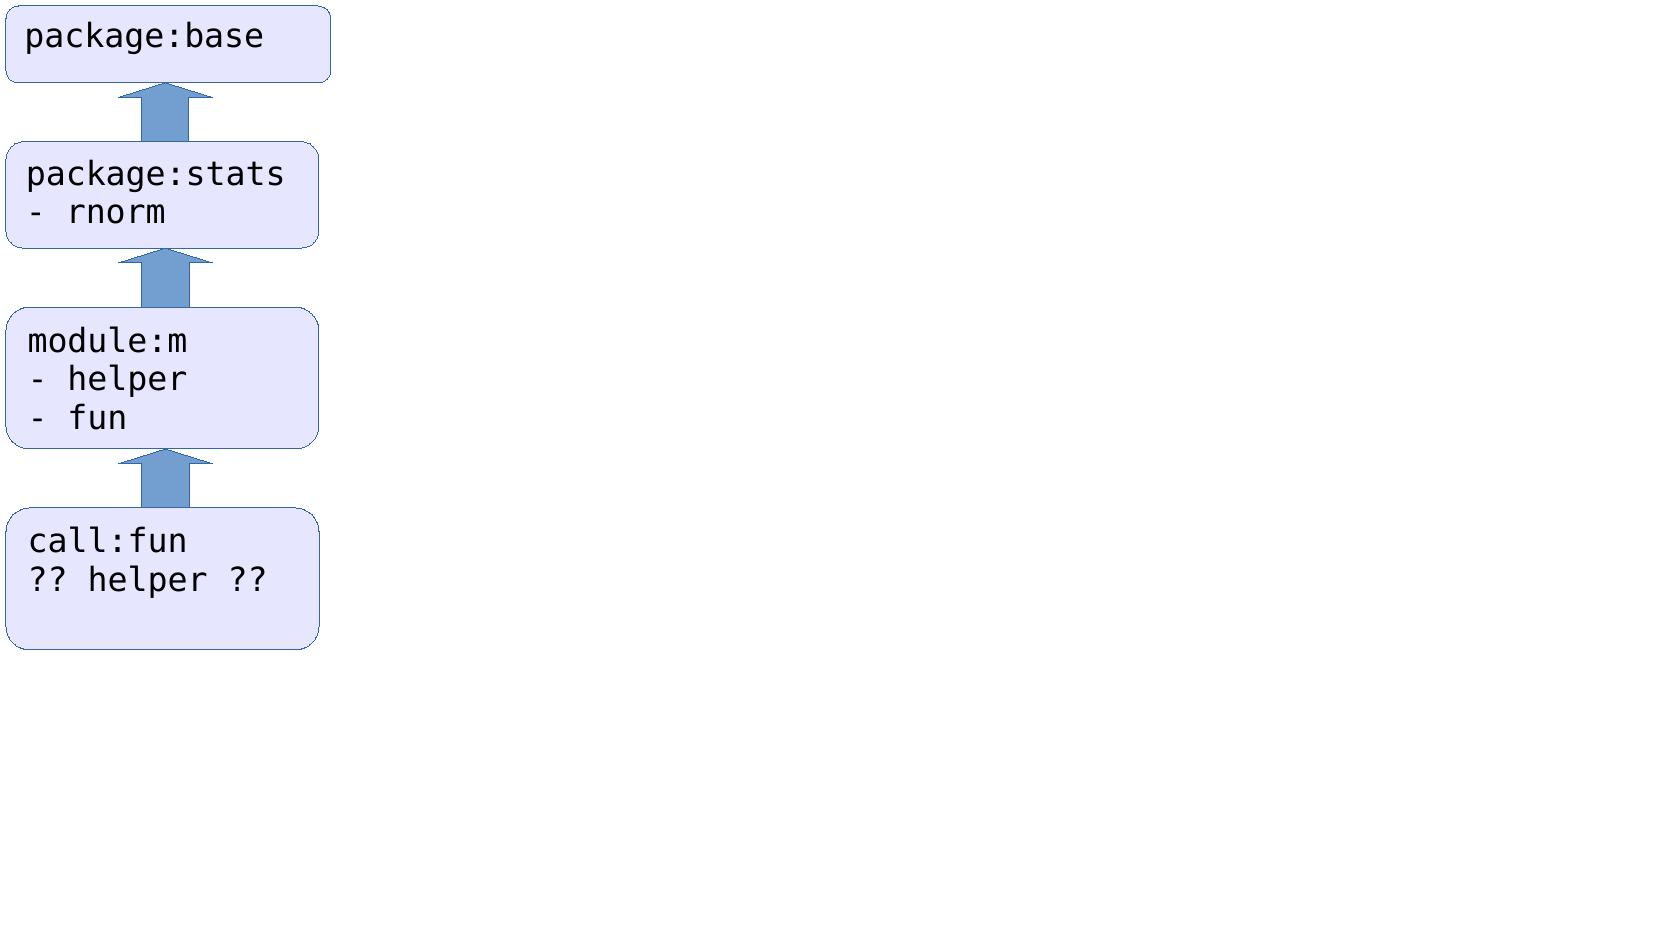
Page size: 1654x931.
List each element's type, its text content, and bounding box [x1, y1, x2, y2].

text_box package:base [5, 5, 331, 83]
text_box [118, 448, 213, 507]
text_box call:fun ?? helper ?? [5, 507, 320, 650]
text_box [118, 82, 213, 142]
text_box module:m - helper - fun [5, 307, 319, 449]
text_box package:stats - rnorm [5, 141, 319, 249]
text_box [118, 248, 213, 308]
